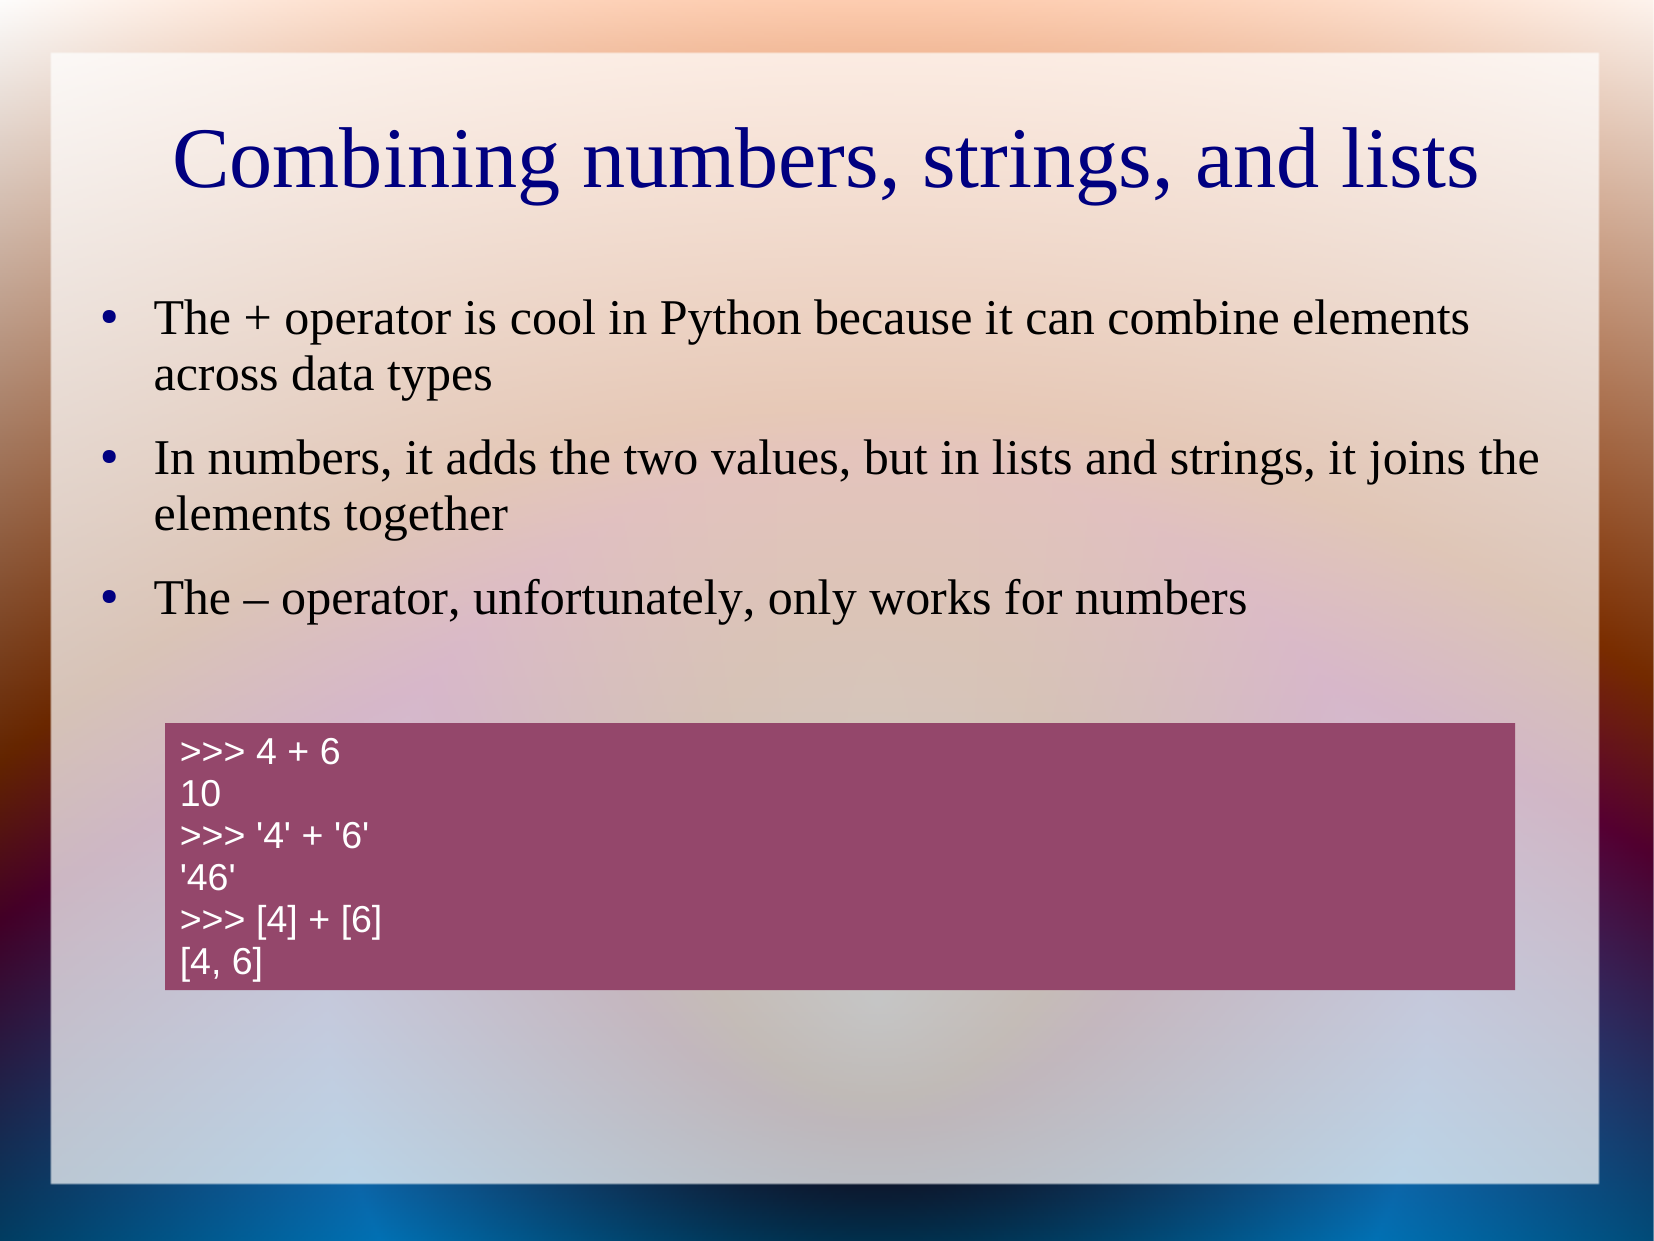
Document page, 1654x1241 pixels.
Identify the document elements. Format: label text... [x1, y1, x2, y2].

title Combining numbers, strings, and lists [82, 55, 1571, 263]
picture [0, 0, 1654, 1241]
list The + operator is cool in Python because it can combine elements across data types In numbers, it adds the two values, but in lists and strings, it joins the elements together The – operator, unfortunately, only works for numbers [82, 290, 1571, 1010]
text_box >>> 4 + 6 10 >>> '4' + '6' '46' >>> [4] + [6] [4, 6] [165, 723, 1516, 991]
